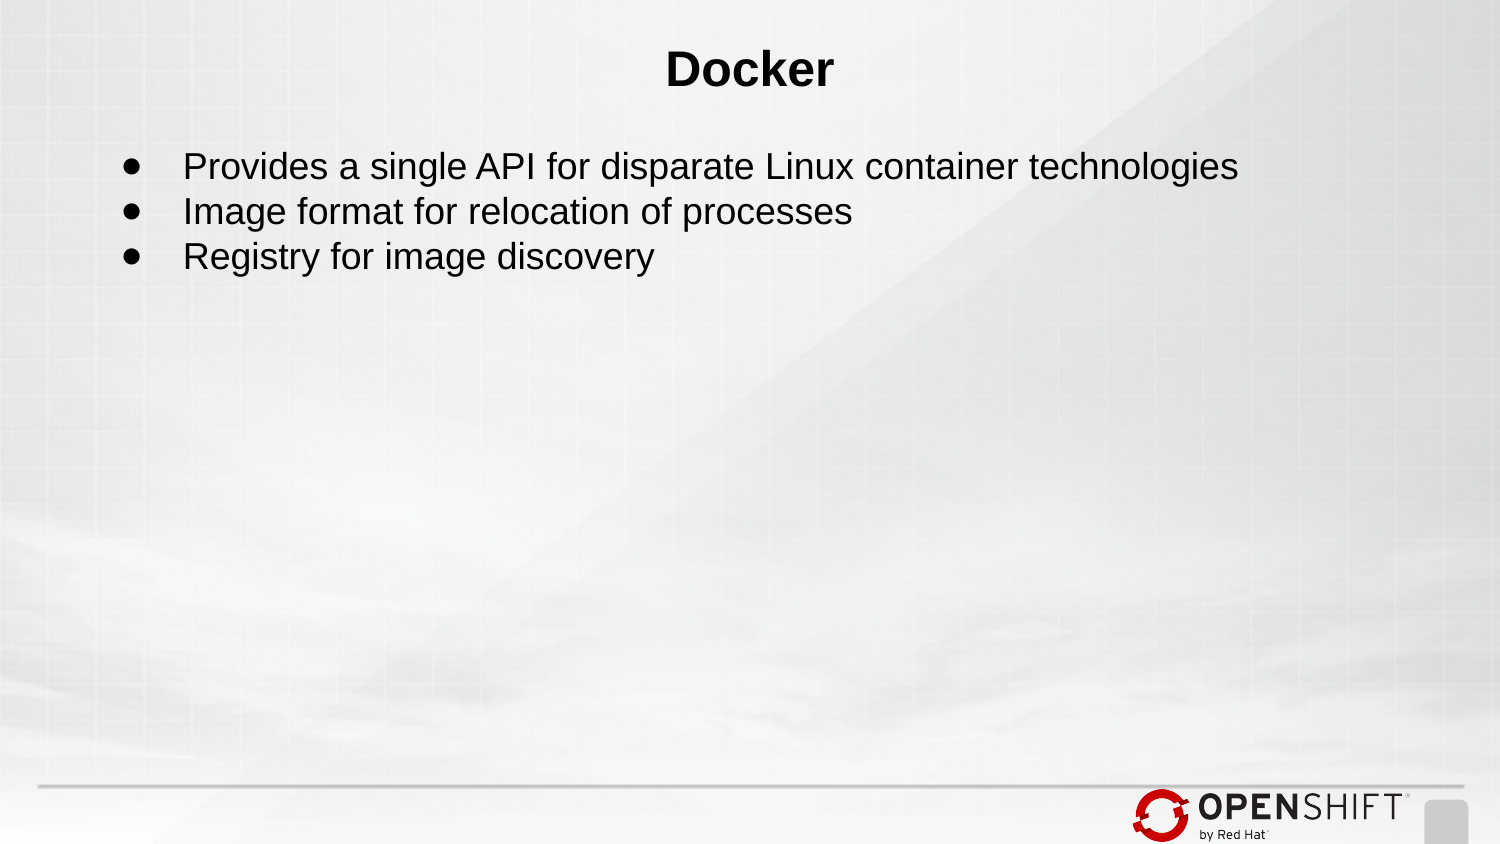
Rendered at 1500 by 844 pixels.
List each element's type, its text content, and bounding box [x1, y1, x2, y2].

picture [0, 0, 1500, 844]
text_box Provides a single API for disparate Linux container technologies Image format for relocation of processes Registry for image discovery [92, 126, 1317, 673]
title Docker [248, 7, 1252, 126]
